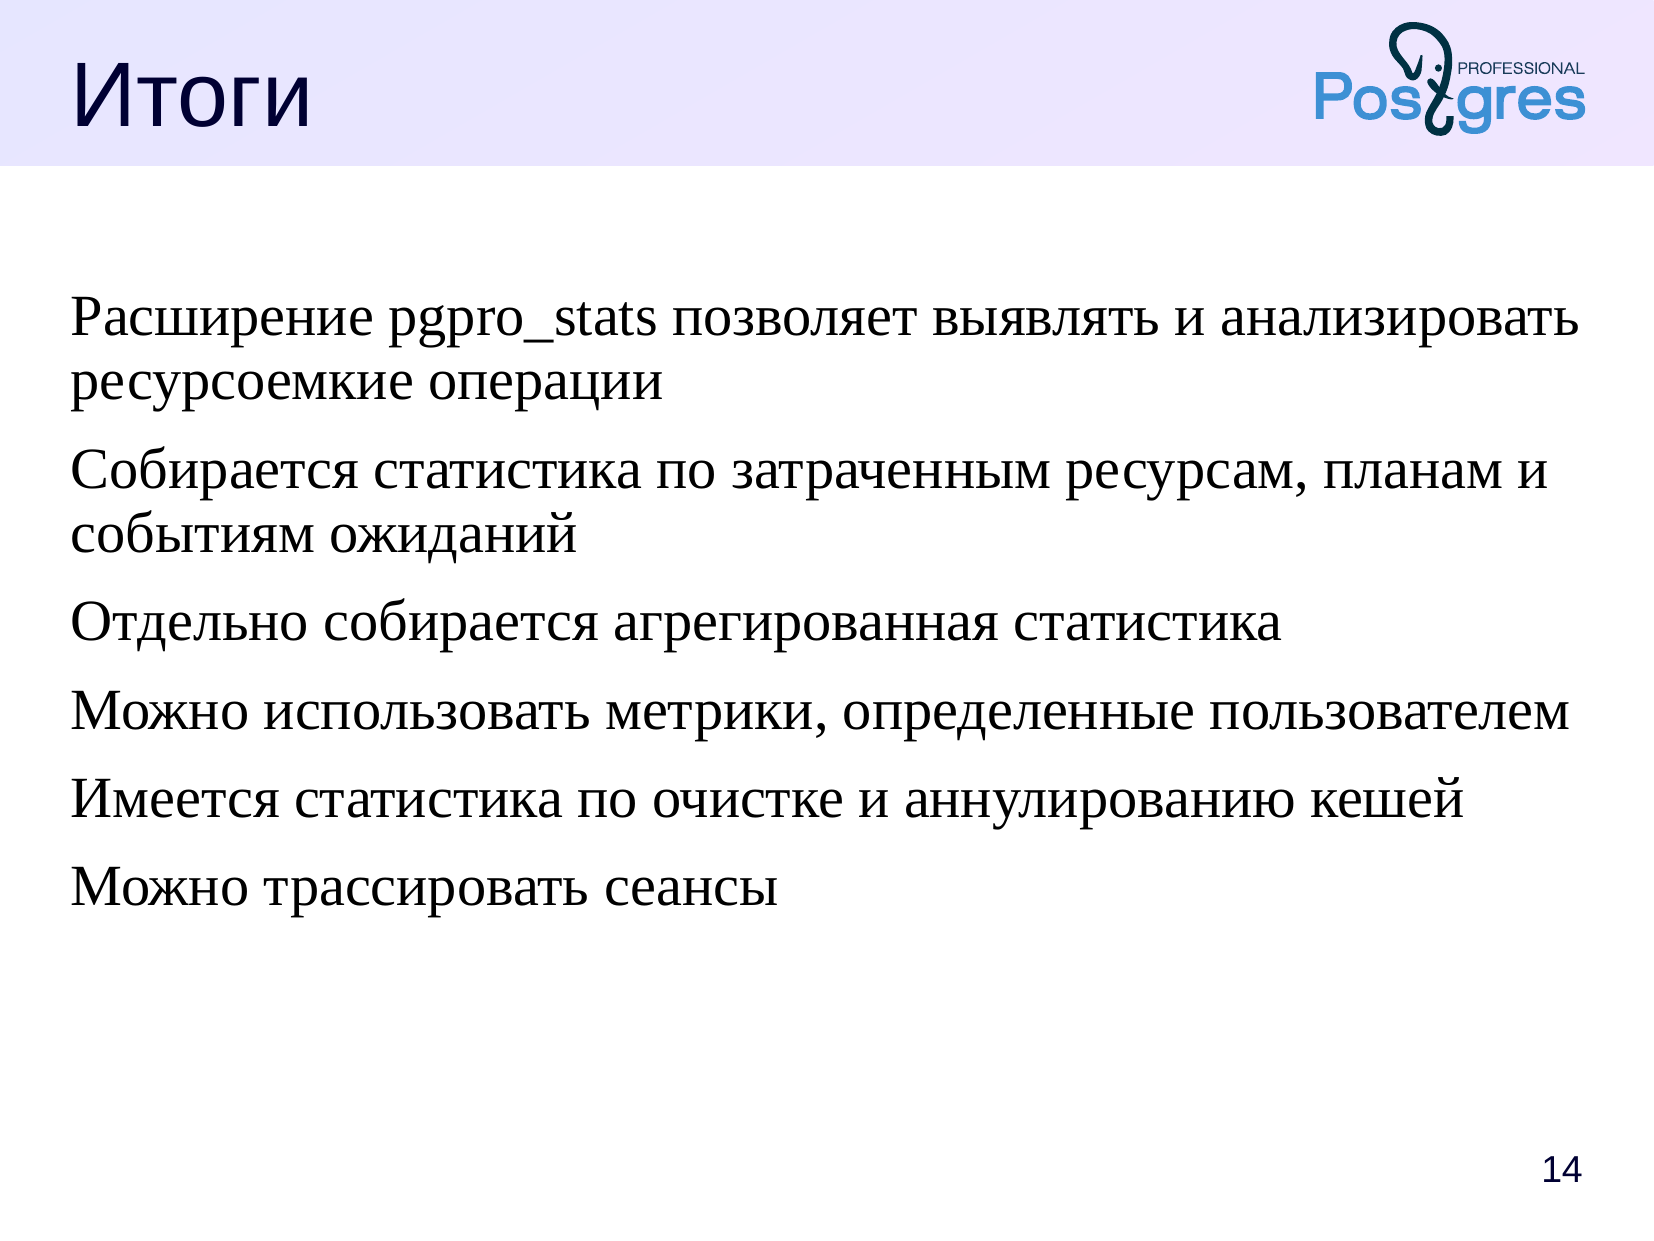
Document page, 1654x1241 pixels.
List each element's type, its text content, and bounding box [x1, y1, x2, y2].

title Итоги [70, 43, 1241, 147]
list Расширение pgpro_stats позволяет выявлять и анализировать ресурсоемкие операции Собирается статистика по затраченным ресурсам, планам и событиям ожиданий Отдельно собирается агрегированная статистика Можно использовать метрики, определенные пользователем Имеется статистика по очистке и аннулированию кешей Можно трассировать сеансы [70, 283, 1583, 1134]
